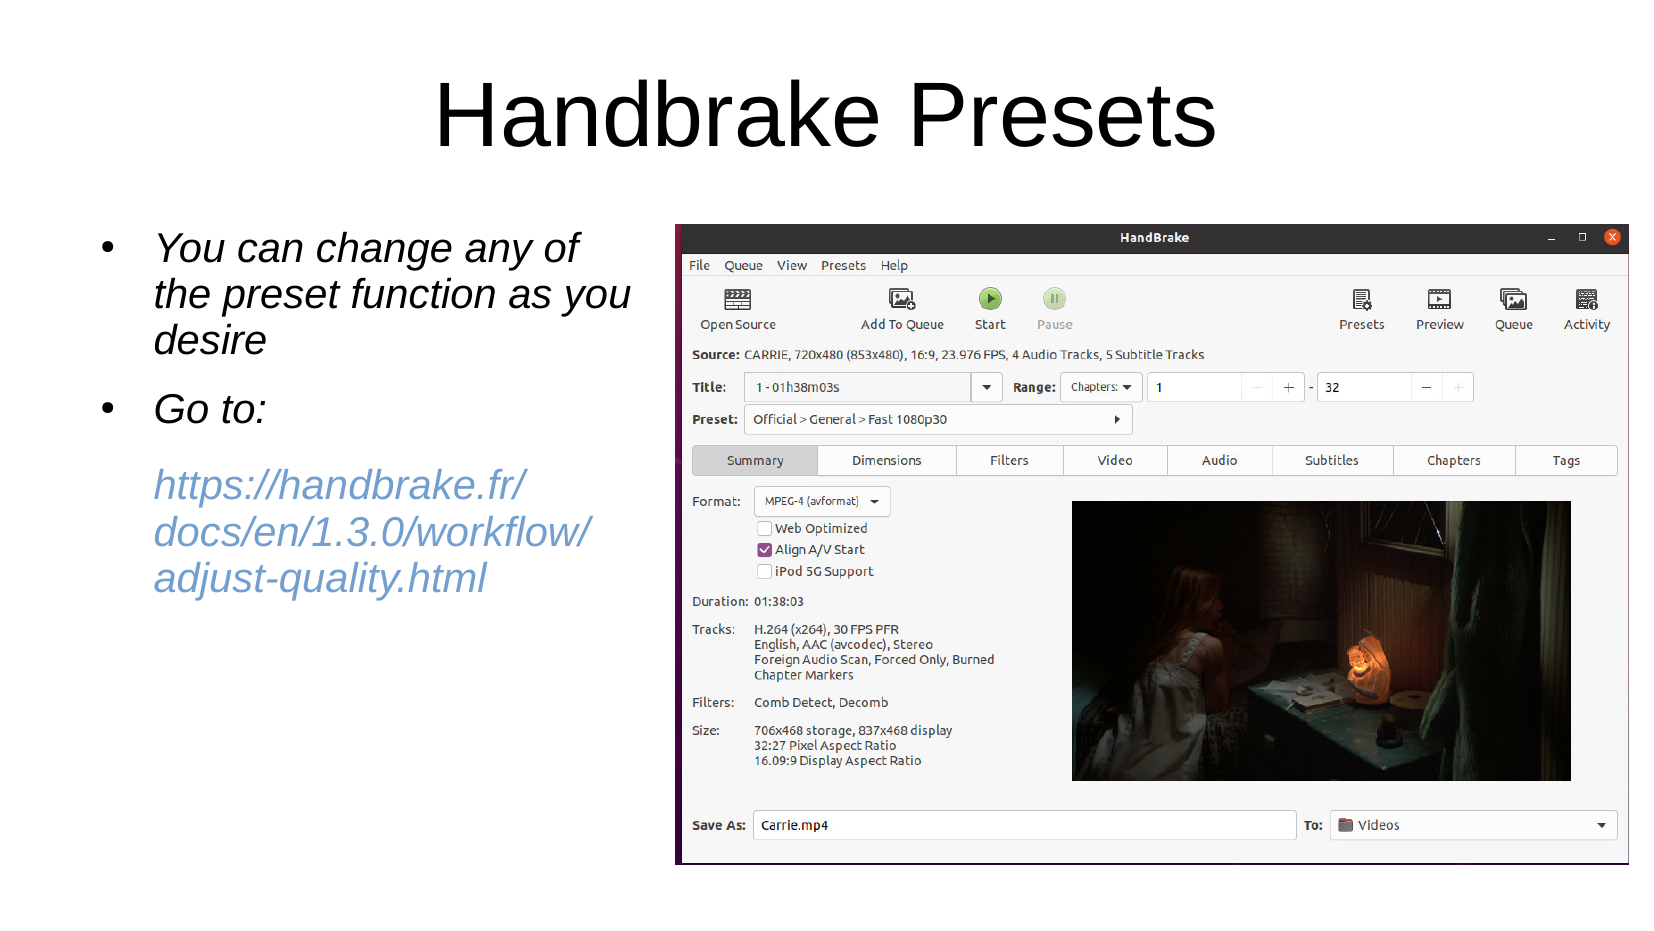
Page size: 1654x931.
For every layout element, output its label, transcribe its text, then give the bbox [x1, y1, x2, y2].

list You can change any of the preset function as you desire Go to: https://handbrake.fr/docs/en/1.3.0/workflow/adjust-quality.html [82, 224, 638, 848]
title Handbrake Presets [82, 37, 1571, 193]
picture [675, 224, 1629, 865]
